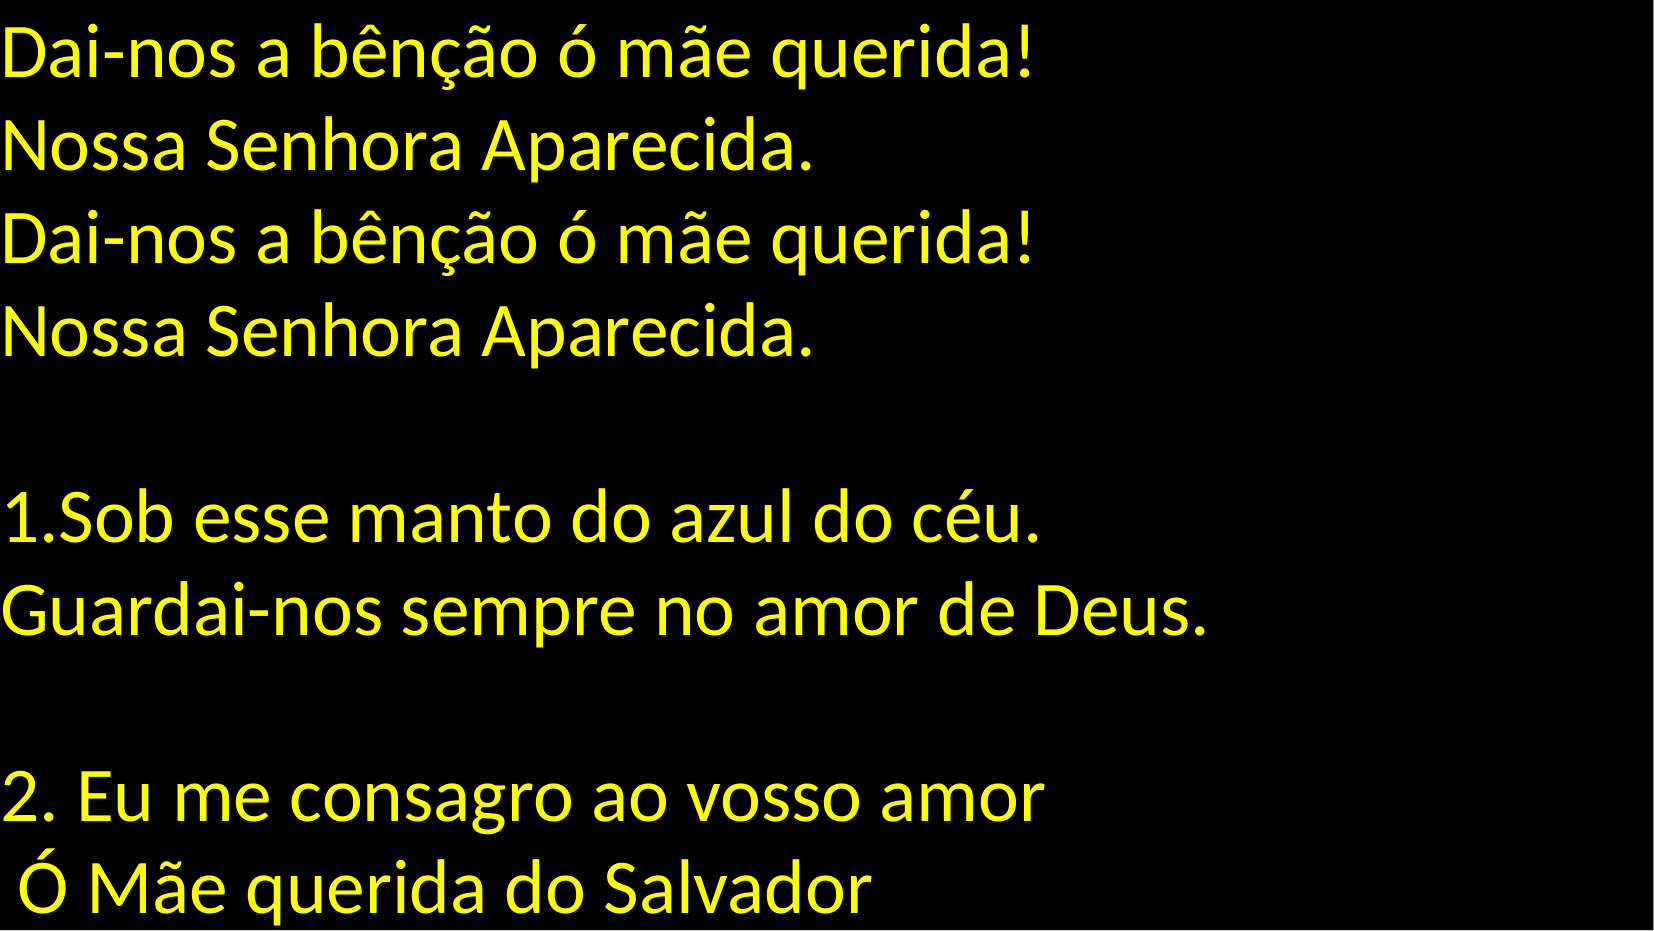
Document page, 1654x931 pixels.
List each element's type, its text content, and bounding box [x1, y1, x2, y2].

title Dai-nos a bênção ó mãe querida! Nossa Senhora Aparecida. Dai-nos a bênção ó mãe querida! Nossa Senhora Aparecida. 1.Sob esse manto do azul do céu. Guardai-nos sempre no amor de Deus. 2. Eu me consagro ao vosso amor Ó Mãe querida do Salvador [0, 0, 1654, 931]
